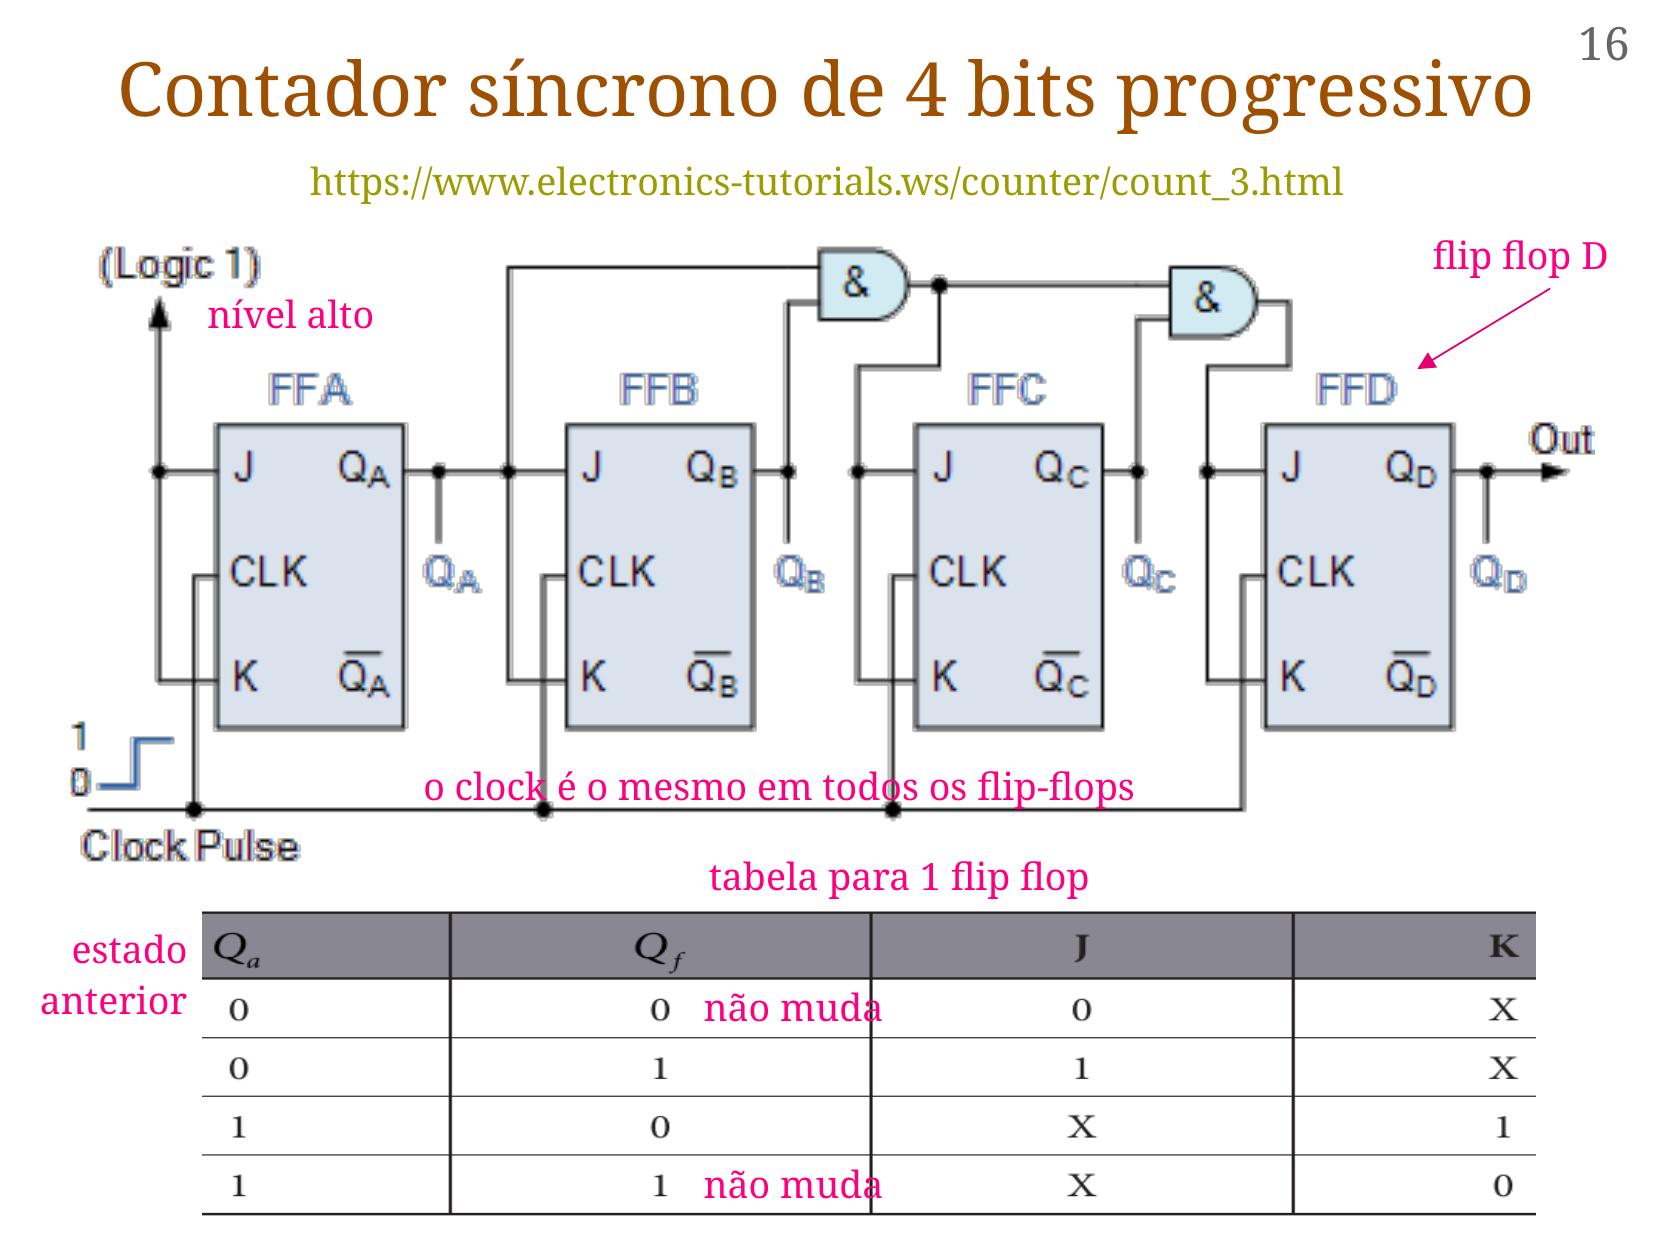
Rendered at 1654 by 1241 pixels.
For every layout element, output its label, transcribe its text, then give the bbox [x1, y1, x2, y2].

title Contador síncrono de 4 bits progressivo [59, 29, 1595, 148]
picture [70, 236, 1595, 874]
text_box nível alto [191, 280, 391, 348]
picture [202, 908, 1536, 1219]
text_box não muda [688, 1151, 899, 1218]
text_box não muda [688, 974, 899, 1041]
text_box https://www.electronics-tutorials.ws/counter/count_3.html [295, 147, 1360, 214]
text_box tabela para 1 flip flop [693, 842, 1506, 909]
text_box o clock é o mesmo em todos os flip-flops [408, 752, 1152, 820]
text_box estado anterior [14, 915, 203, 1078]
text_box flip flop D [1417, 221, 1625, 289]
